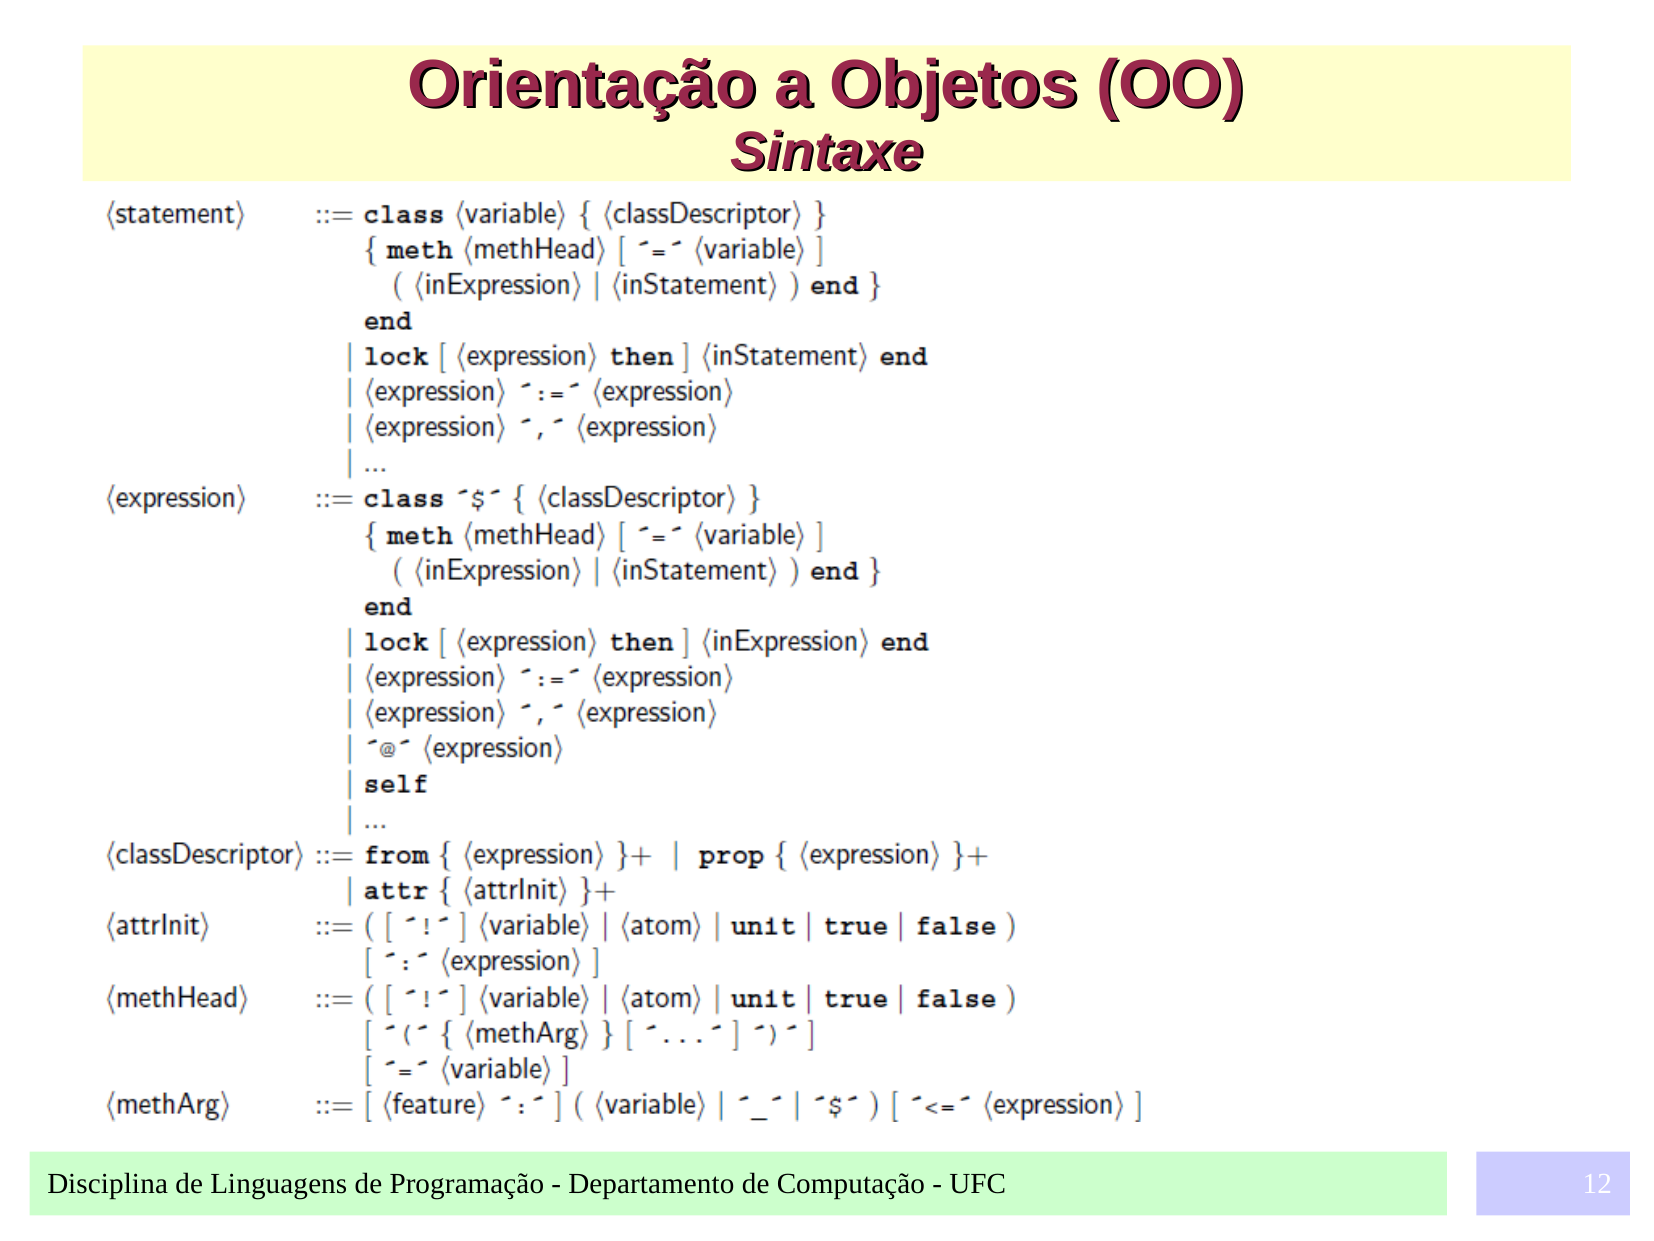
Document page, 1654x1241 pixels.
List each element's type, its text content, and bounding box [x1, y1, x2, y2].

title Orientação a Objetos (OO) Sintaxe [82, 45, 1571, 182]
picture [88, 191, 1157, 1123]
